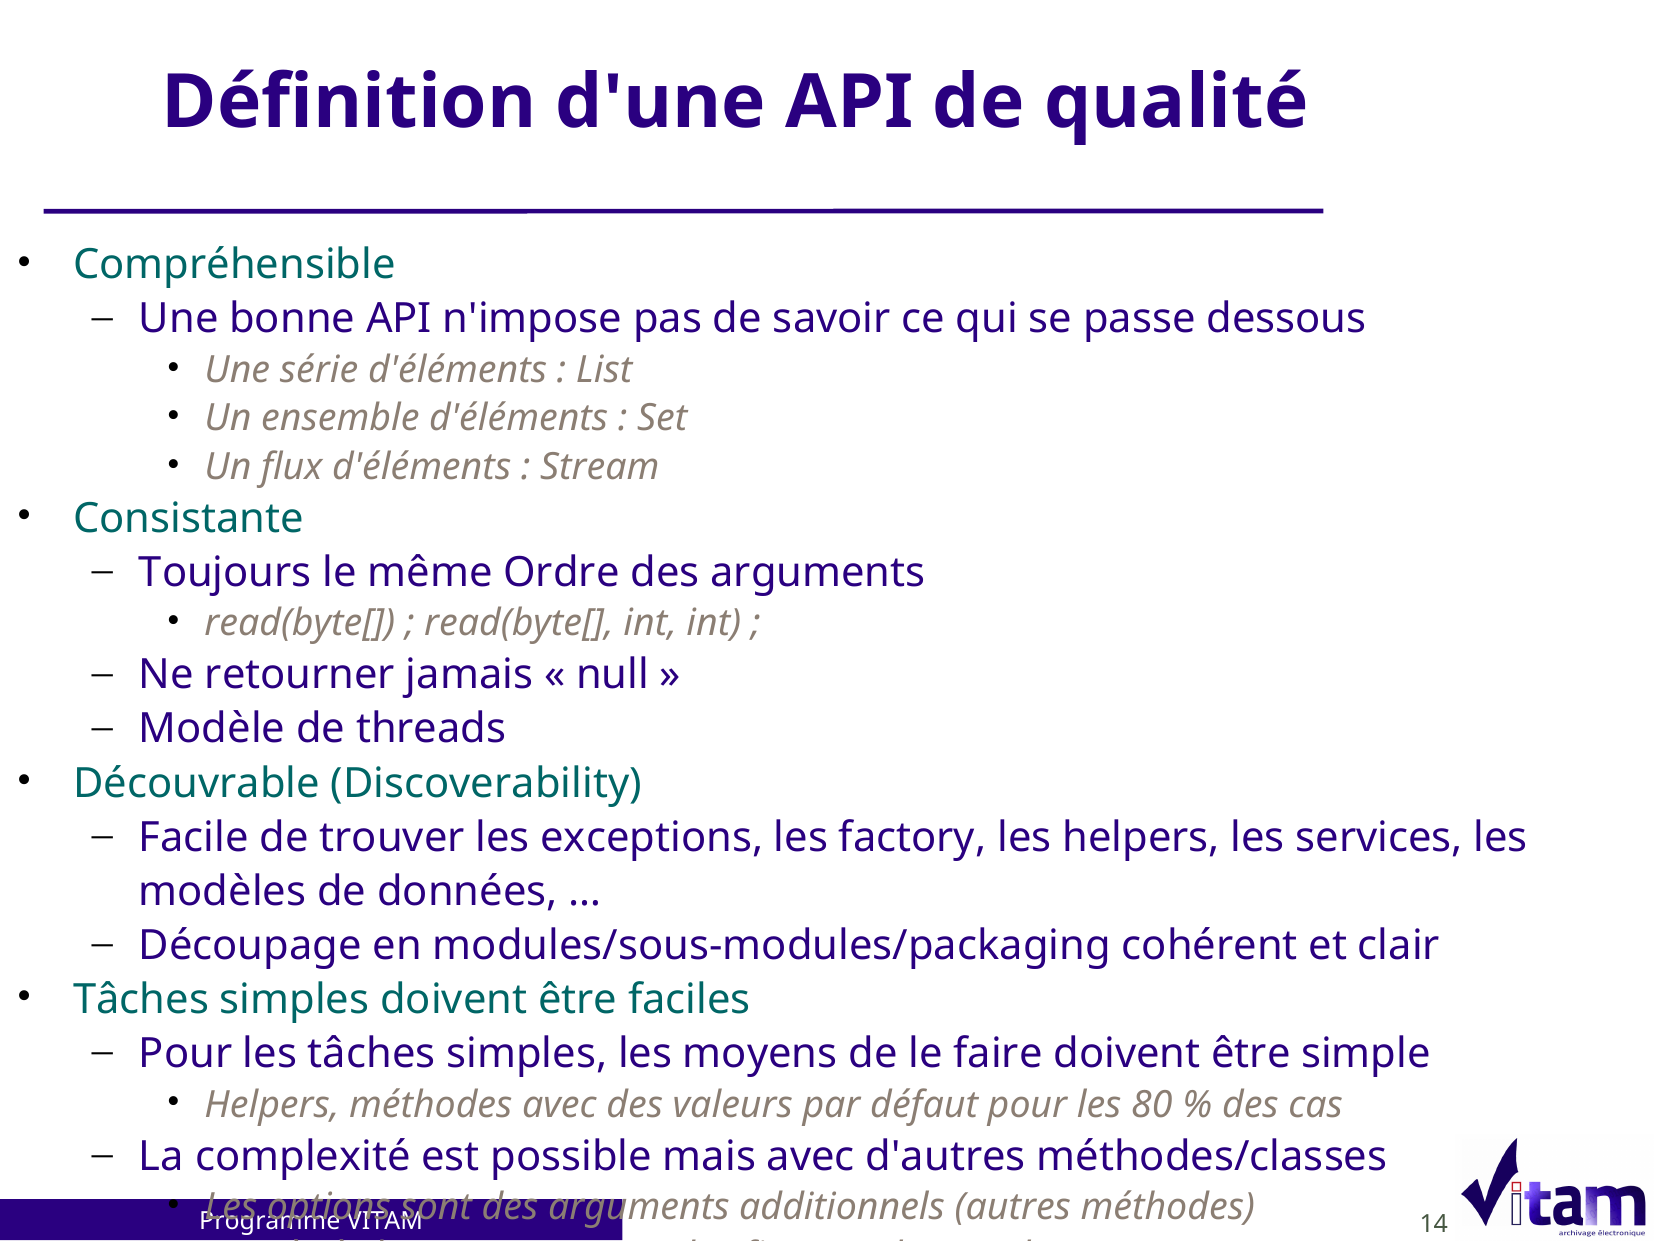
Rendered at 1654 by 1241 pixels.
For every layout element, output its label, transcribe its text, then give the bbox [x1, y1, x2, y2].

list Compréhensible Une bonne API n'impose pas de savoir ce qui se passe dessous Une série d'éléments : List Un ensemble d'éléments : Set Un flux d'éléments : Stream Consistante Toujours le même Ordre des arguments read(byte[]) ; read(byte[], int, int) ; Ne retourner jamais « null » Modèle de threads Découvrable (Discoverability) Facile de trouver les exceptions, les factory, les helpers, les services, les modèles de données, … Découpage en modules/sous-modules/packaging cohérent et clair Tâches simples doivent être faciles Pour les tâches simples, les moyens de le faire doivent être simple Helpers, méthodes avec des valeurs par défaut pour les 80 % des cas La complexité est possible mais avec d'autres méthodes/classes Les options sont des arguments additionnels (autres méthodes) L'accès à des constructeurs plus fins sont hors Helper [2, 227, 1642, 1199]
picture [1455, 1134, 1654, 1241]
title Définition d'une API de qualité [147, 22, 1628, 179]
